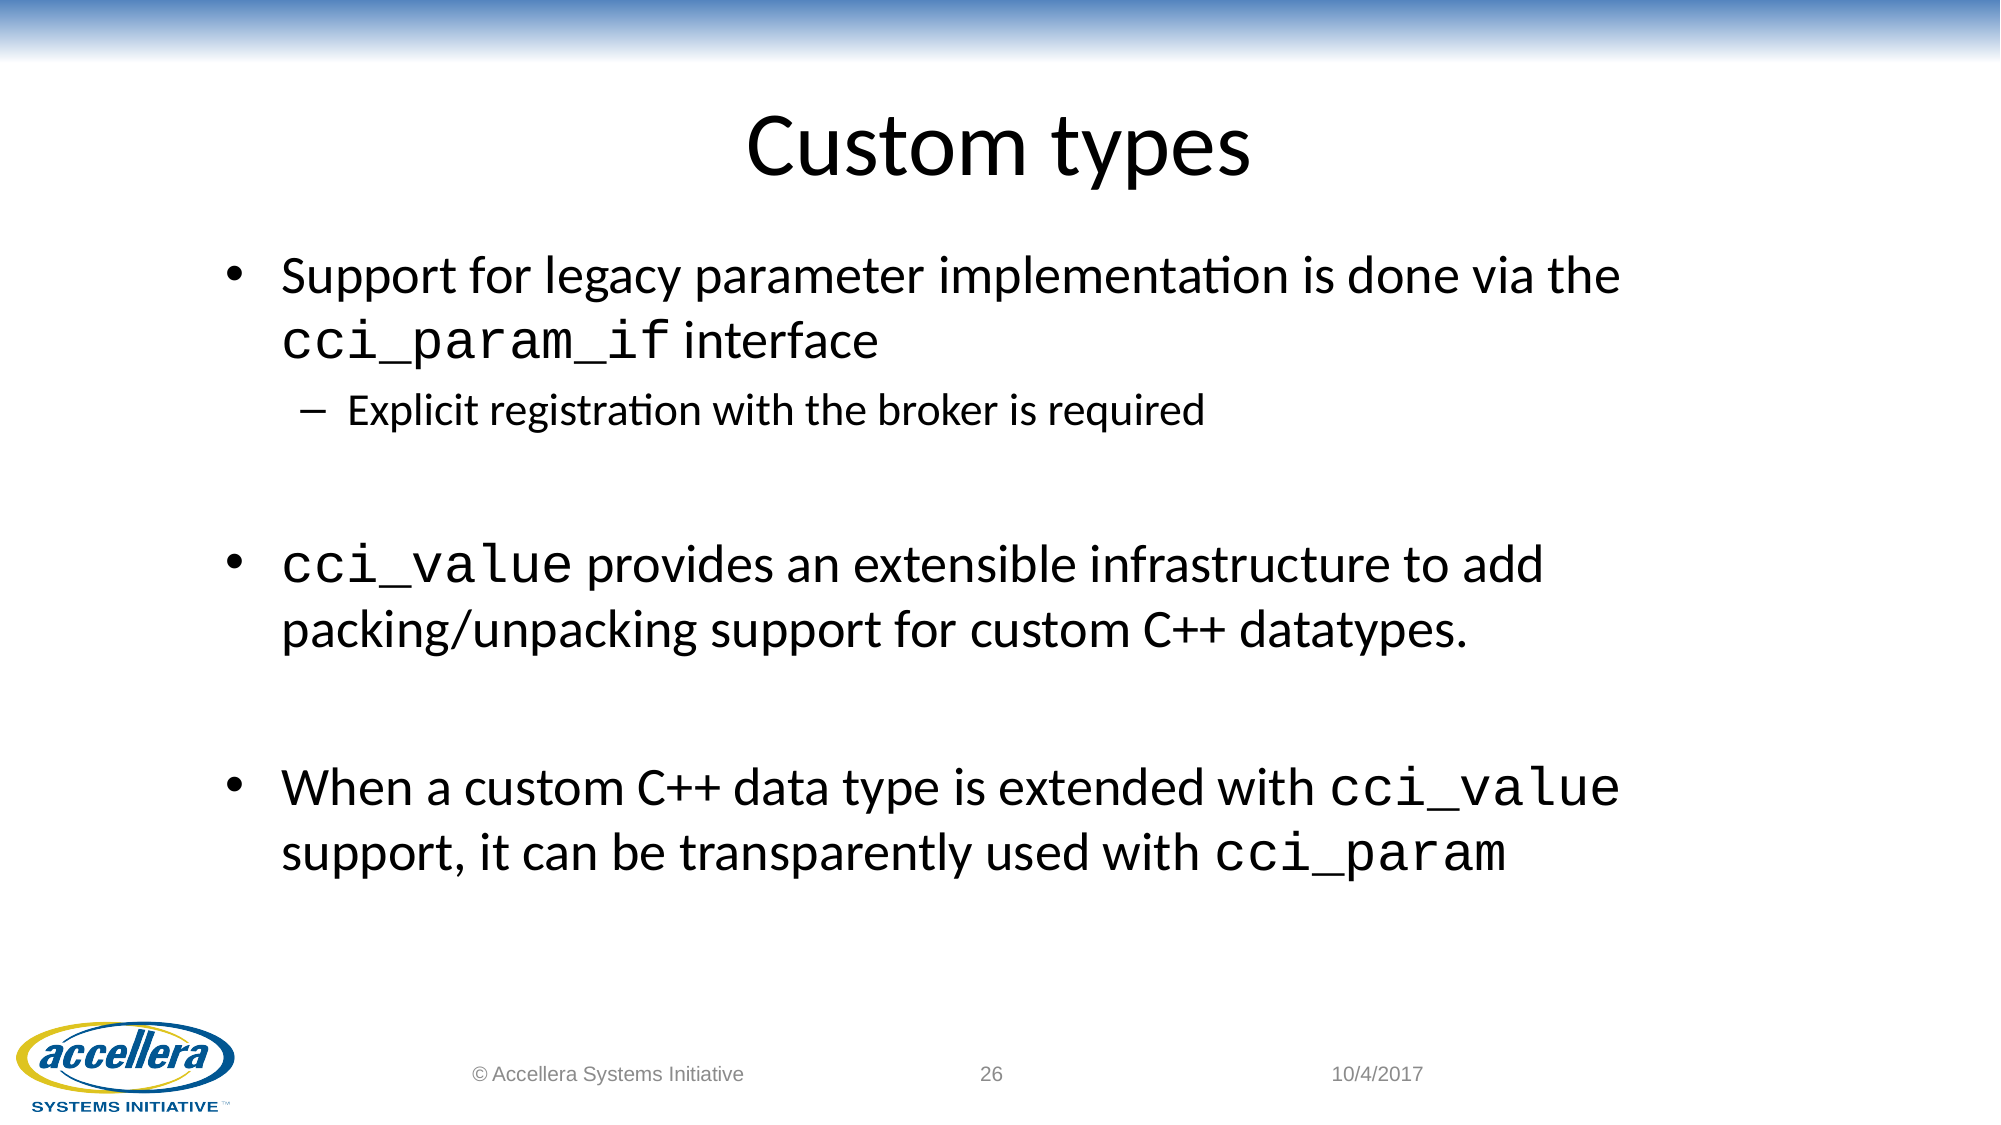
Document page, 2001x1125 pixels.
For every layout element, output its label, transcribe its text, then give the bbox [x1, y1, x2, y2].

slide_number <number> [850, 1042, 1184, 1103]
picture [16, 1021, 235, 1112]
slide_number 10/4/2017 [1316, 1042, 1550, 1103]
footer © Accellera Systems Initiative [366, 1042, 850, 1103]
title Custom types [99, 45, 1900, 233]
text_box Support for legacy parameter implementation is done via the cci_param_if interface Explicit registration with the broker is required cci_value provides an extensible infrastructure to add packing/unpacking support for custom C++ datatypes. When a custom C++ data type is extended with cci_value support, it can be transparently used with cci_param [210, 232, 1791, 995]
